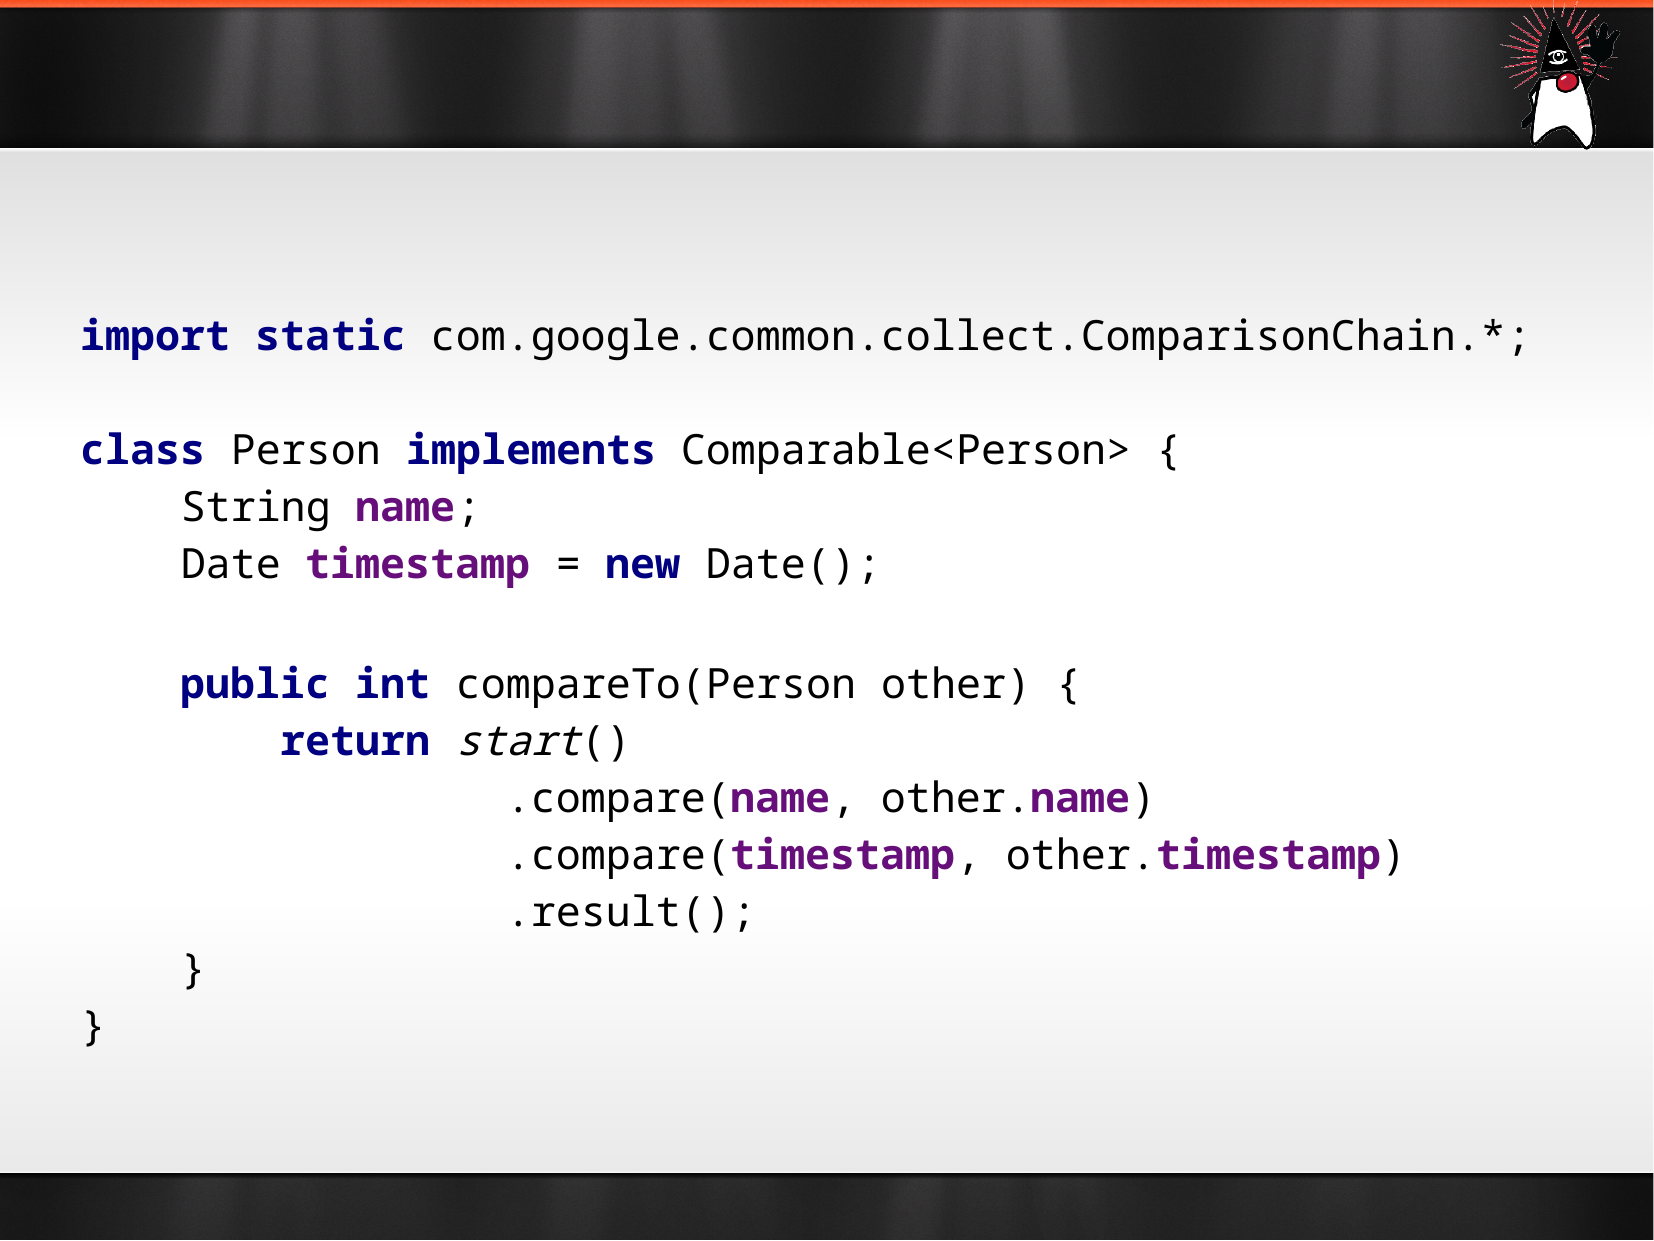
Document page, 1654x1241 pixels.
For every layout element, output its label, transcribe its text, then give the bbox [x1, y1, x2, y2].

text_box import static com.google.common.collect.ComparisonChain.*; class Person implements Comparable<Person> { String name; Date timestamp = new Date(); public int compareTo(Person other) { return start() .compare(name, other.name) .compare(timestamp, other.timestamp) .result(); } } [80, 305, 1654, 1125]
picture [0, 0, 1654, 1240]
